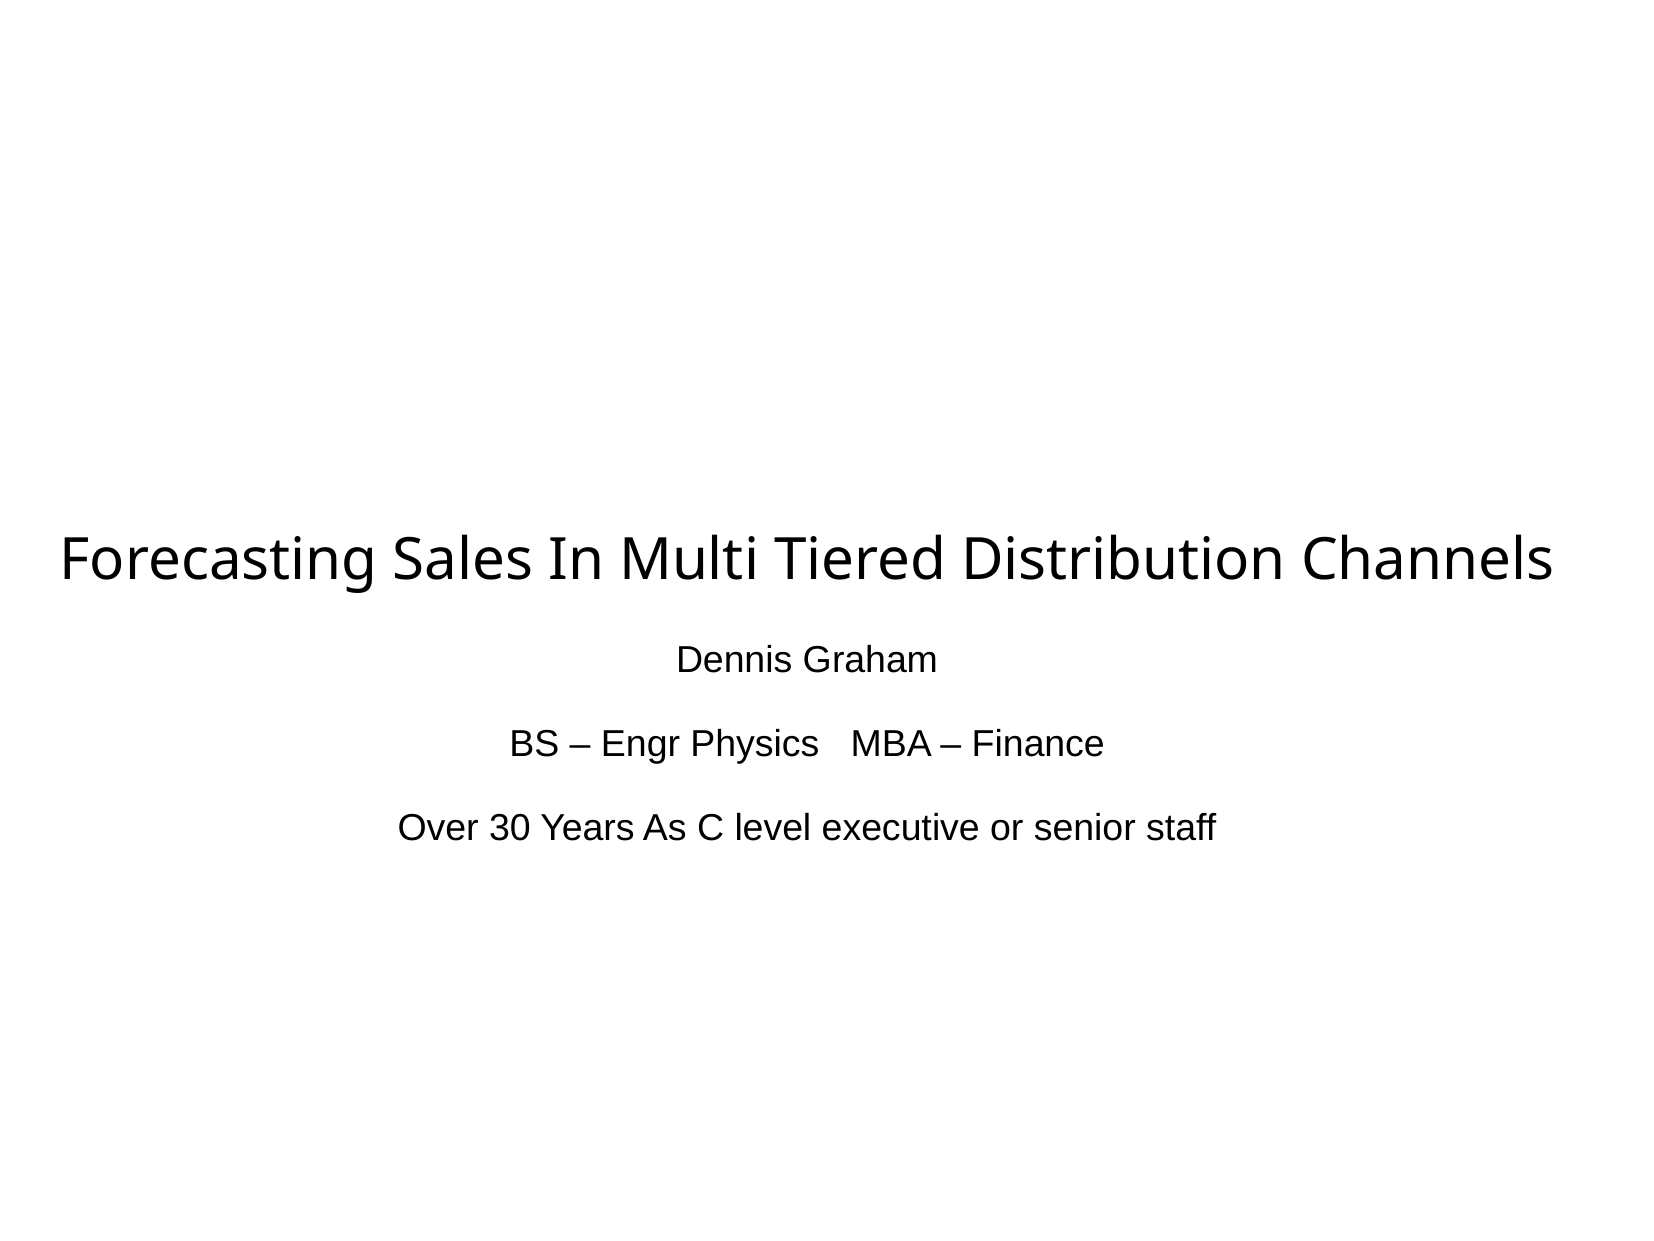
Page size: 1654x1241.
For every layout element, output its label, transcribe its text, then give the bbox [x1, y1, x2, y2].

text_box Forecasting Sales In Multi Tiered Distribution Channels Dennis Graham BS – Engr Physics MBA – Finance Over 30 Years As C level executive or senior staff [45, 510, 1616, 908]
